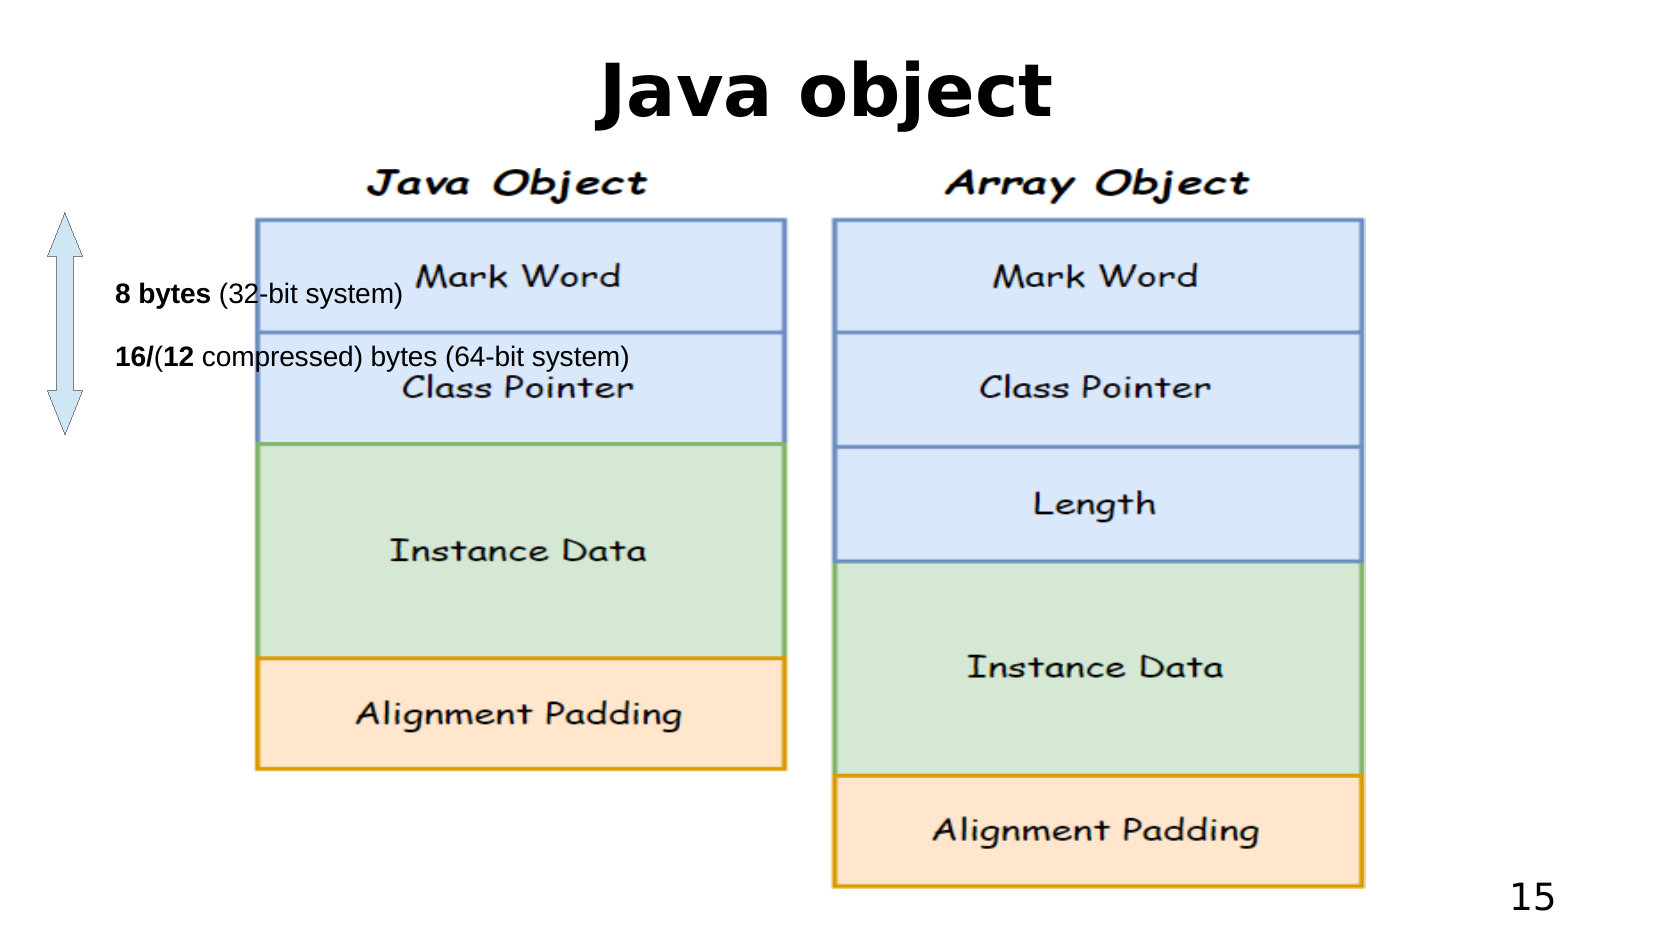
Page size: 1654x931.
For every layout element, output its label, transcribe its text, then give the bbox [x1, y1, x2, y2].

picture [254, 168, 1366, 889]
text_box 8 bytes (32-bit system) 16/(12 compressed) bytes (64-bit system) [100, 271, 1075, 380]
text_box [47, 212, 83, 435]
title Java object [82, 37, 1571, 147]
